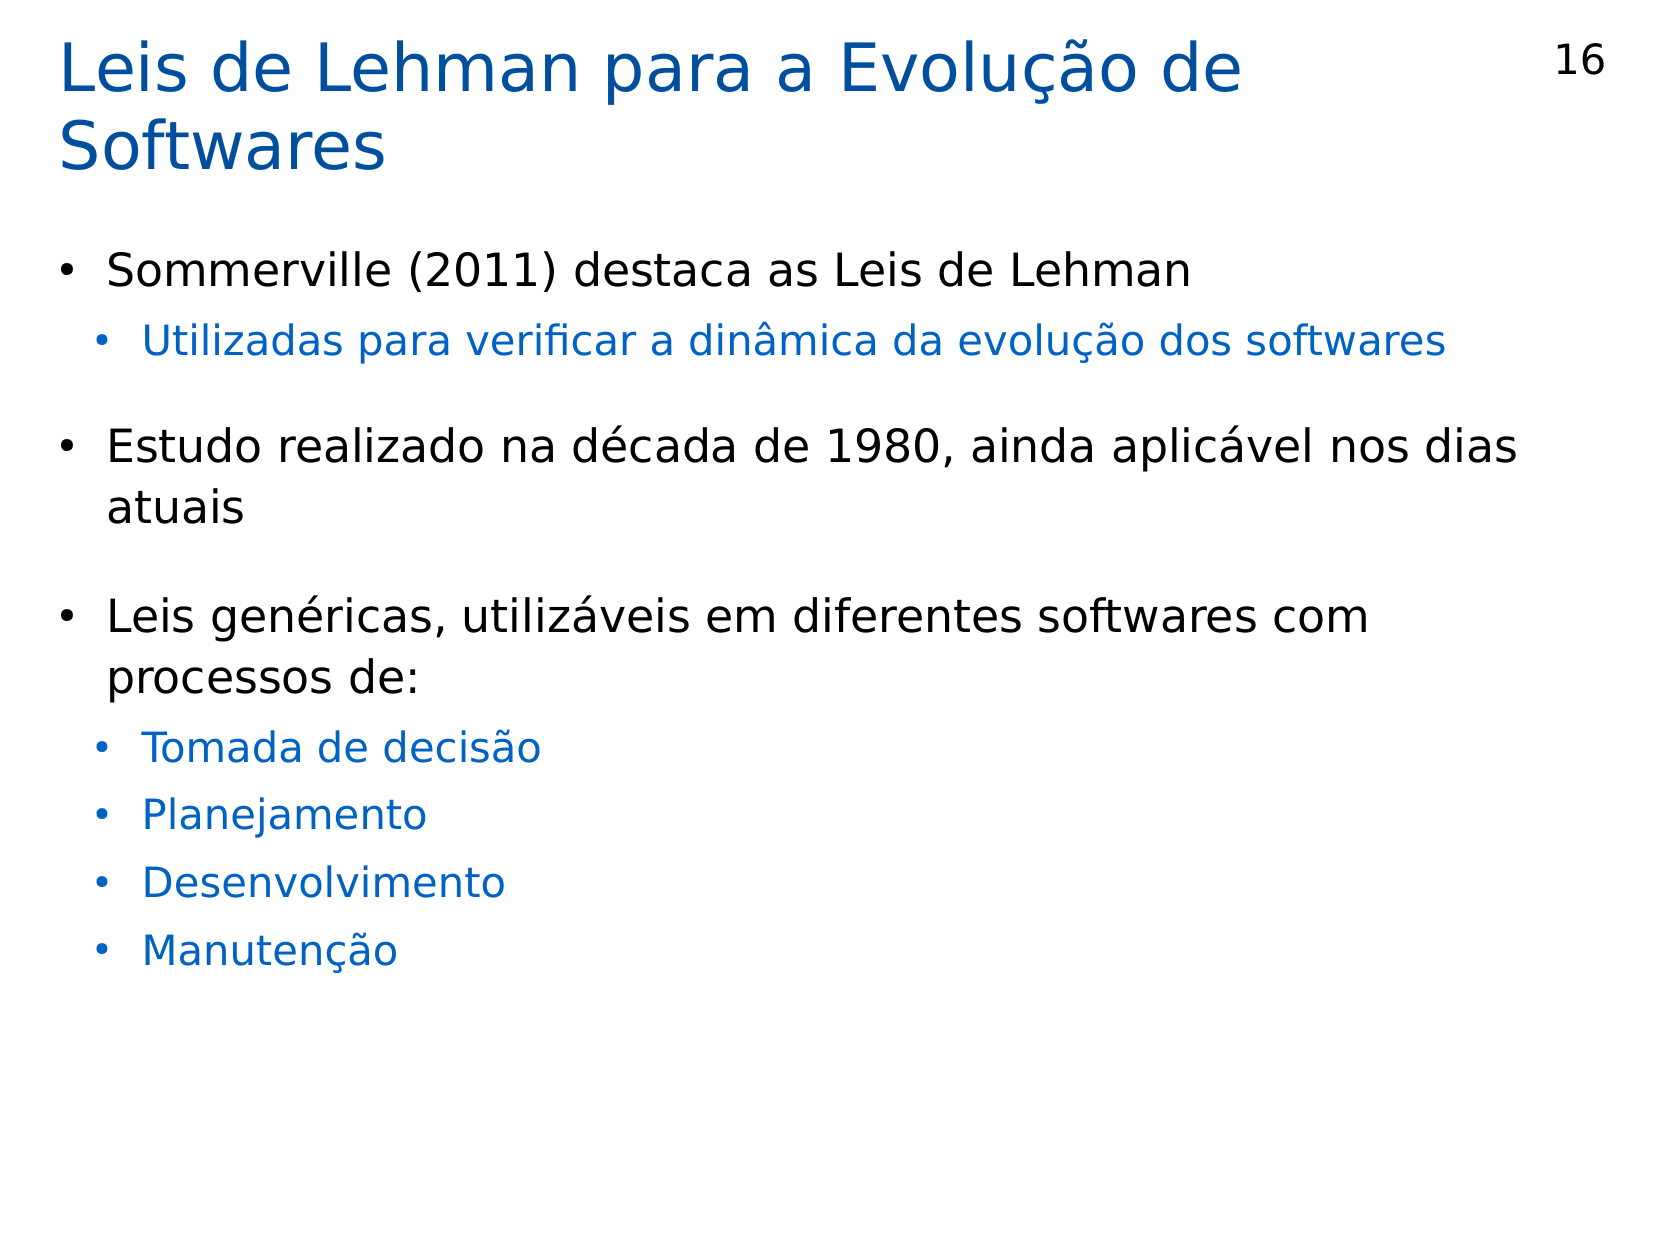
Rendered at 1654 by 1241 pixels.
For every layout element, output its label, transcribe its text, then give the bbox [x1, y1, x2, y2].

list Sommerville (2011) destaca as Leis de Lehman Utilizadas para verificar a dinâmica da evolução dos softwares Estudo realizado na década de 1980, ainda aplicável nos dias atuais Leis genéricas, utilizáveis em diferentes softwares com processos de: Tomada de decisão Planejamento Desenvolvimento Manutenção [59, 236, 1595, 1211]
title Leis de Lehman para a Evolução de Softwares [59, 29, 1506, 186]
